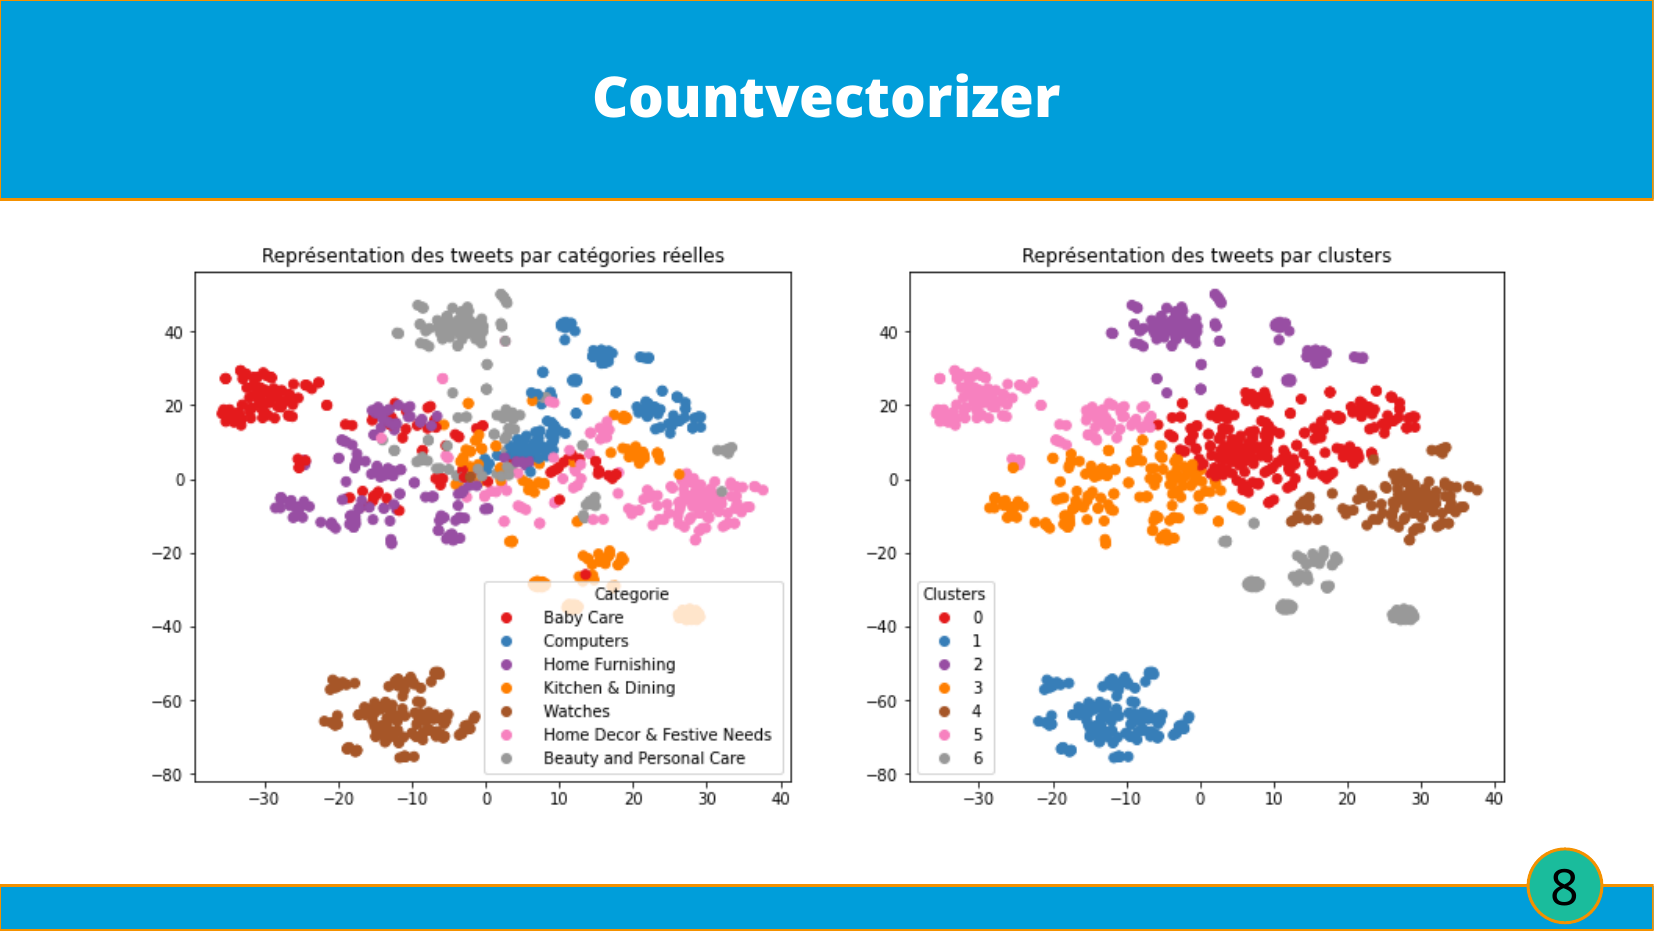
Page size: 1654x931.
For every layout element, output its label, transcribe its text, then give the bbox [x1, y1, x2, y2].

picture [140, 236, 1515, 819]
title Countvectorizer [59, 37, 1595, 155]
